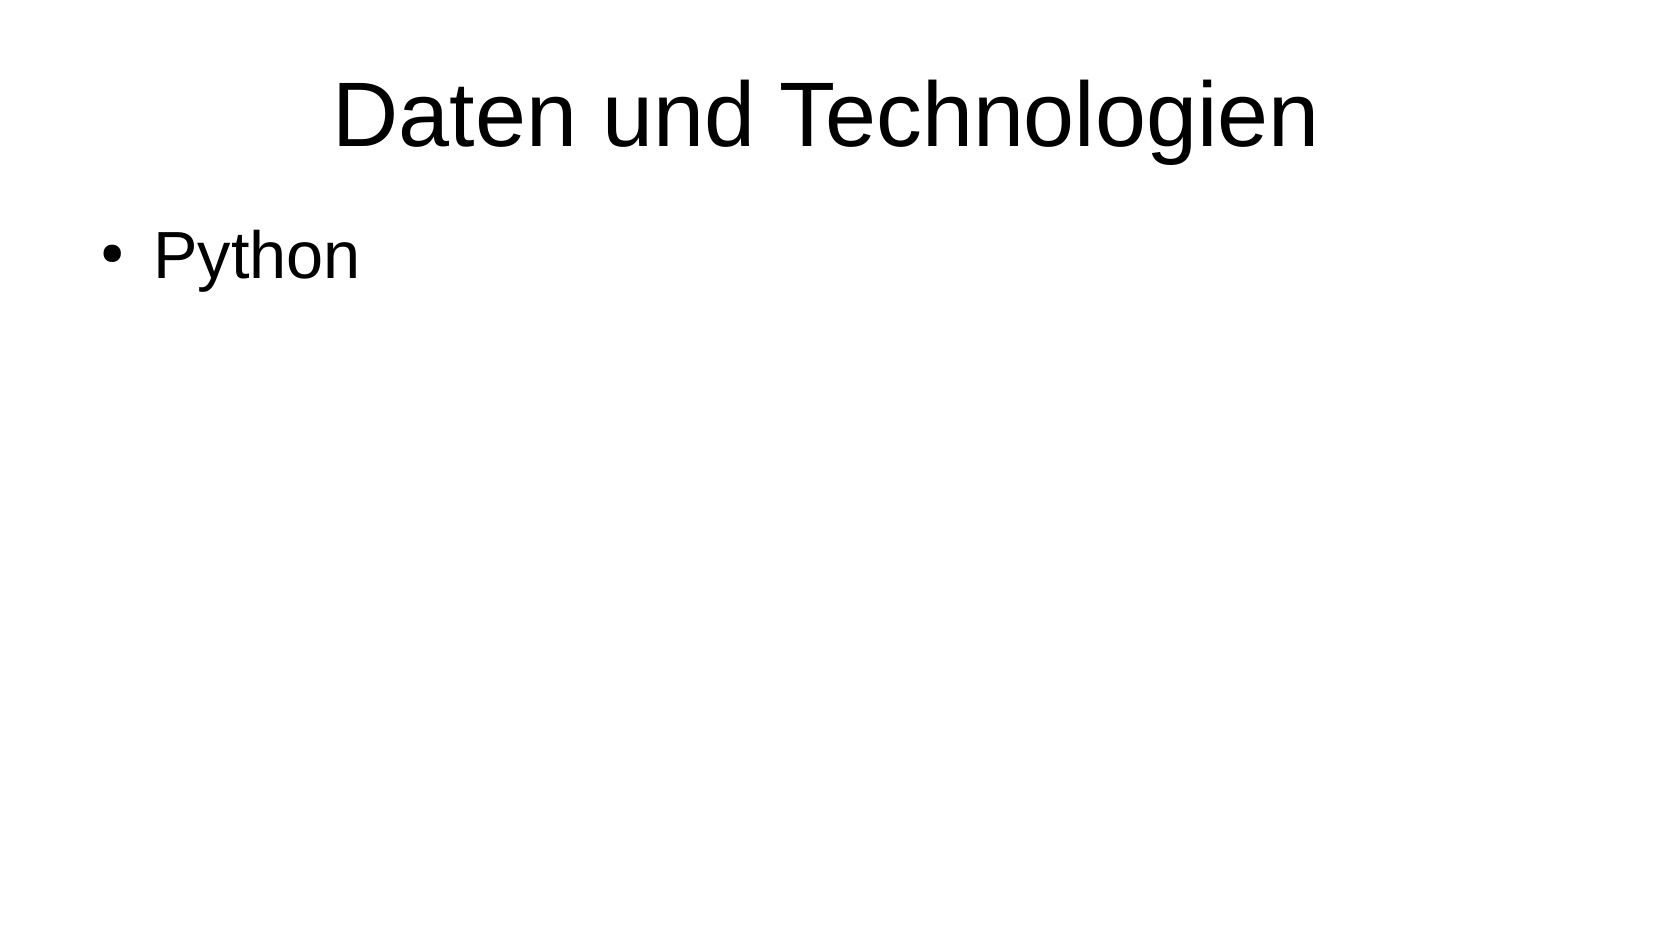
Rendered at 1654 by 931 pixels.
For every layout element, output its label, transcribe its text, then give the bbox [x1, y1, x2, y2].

list Python [82, 217, 1571, 758]
title Daten und Technologien [82, 37, 1571, 193]
